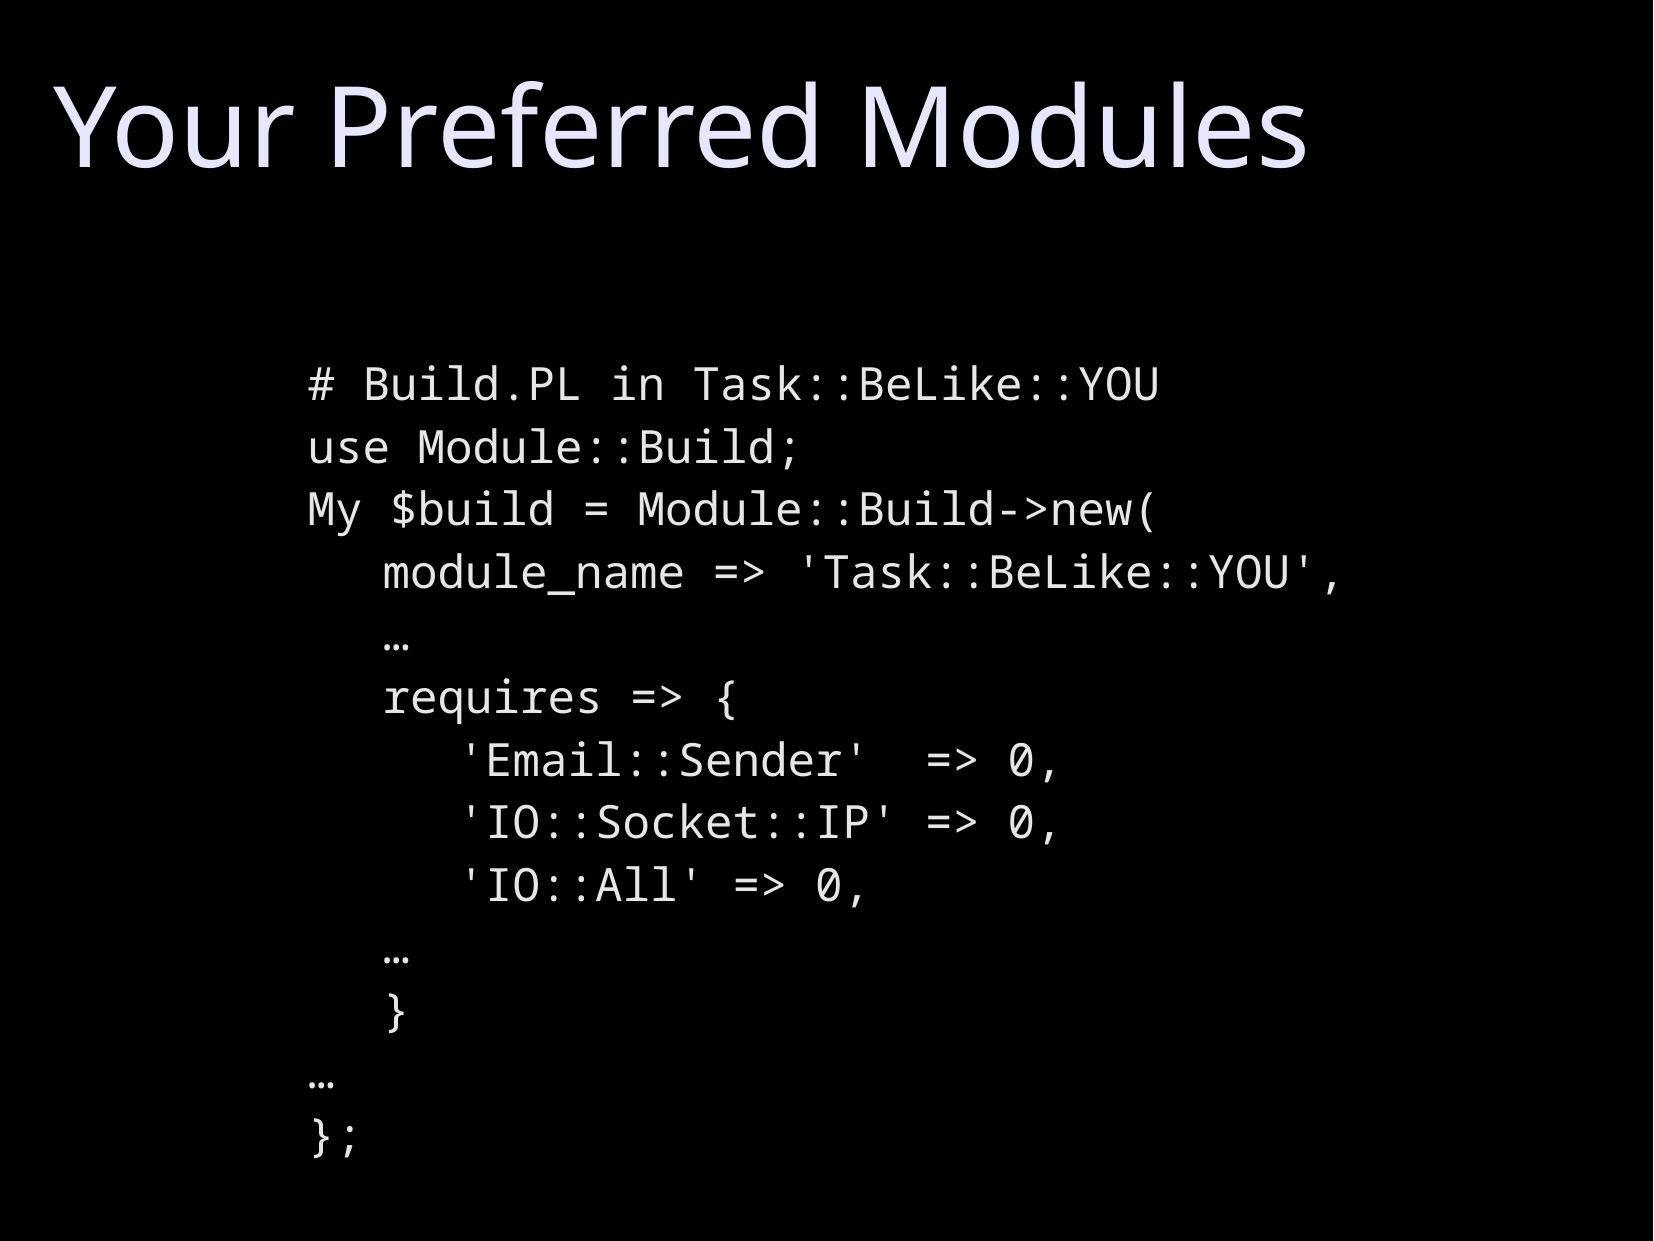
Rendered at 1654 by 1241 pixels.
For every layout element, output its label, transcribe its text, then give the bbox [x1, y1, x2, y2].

text_box # Build.PL in Task::BeLike::YOU use Module::Build; My $build = Module::Build->new( module_name => 'Task::BeLike::YOU', … requires => { 'Email::Sender' => 0, 'IO::Socket::IP' => 0, 'IO::All' => 0, … } … }; [292, 344, 1361, 1052]
text_box Your Preferred Modules [38, 39, 1229, 190]
